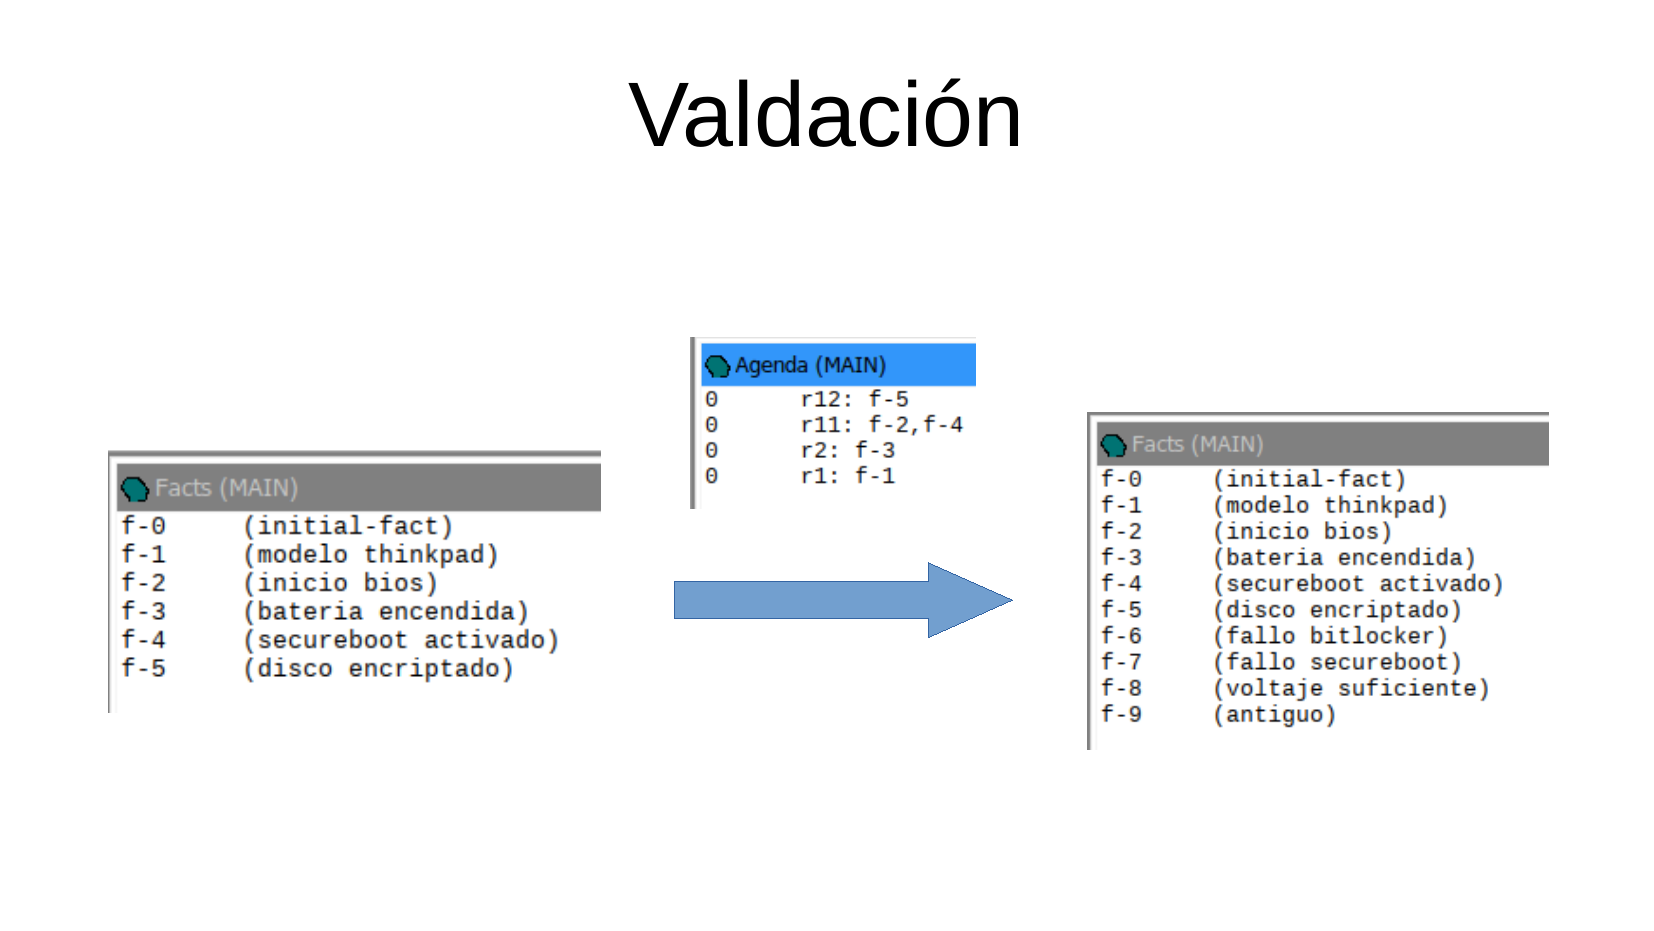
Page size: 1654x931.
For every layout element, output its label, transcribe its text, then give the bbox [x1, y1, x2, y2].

picture [1087, 412, 1549, 751]
text_box [674, 562, 1013, 638]
picture [108, 449, 601, 713]
title Valdación [82, 37, 1571, 193]
picture [690, 337, 976, 509]
